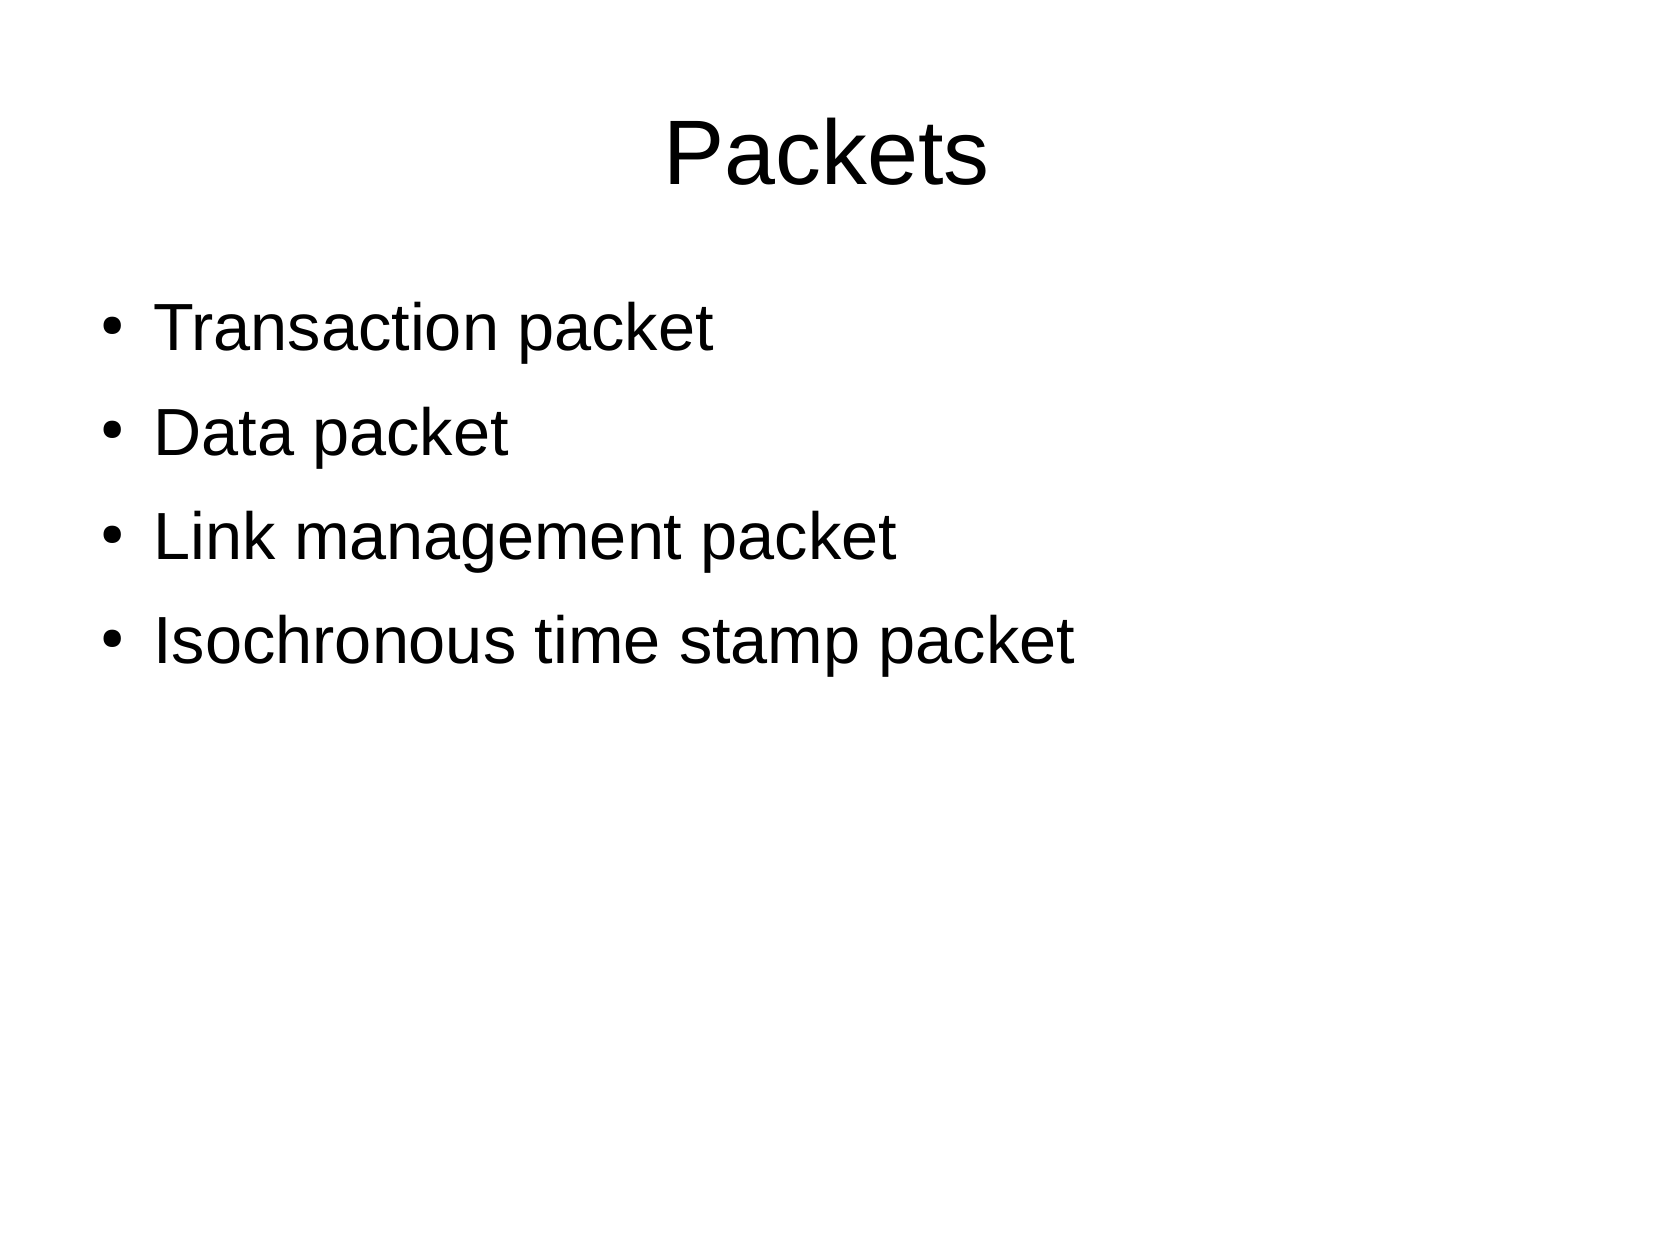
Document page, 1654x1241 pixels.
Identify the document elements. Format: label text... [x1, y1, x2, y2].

list Transaction packet Data packet Link management packet Isochronous time stamp packet [82, 290, 1571, 1109]
title Packets [82, 49, 1571, 257]
